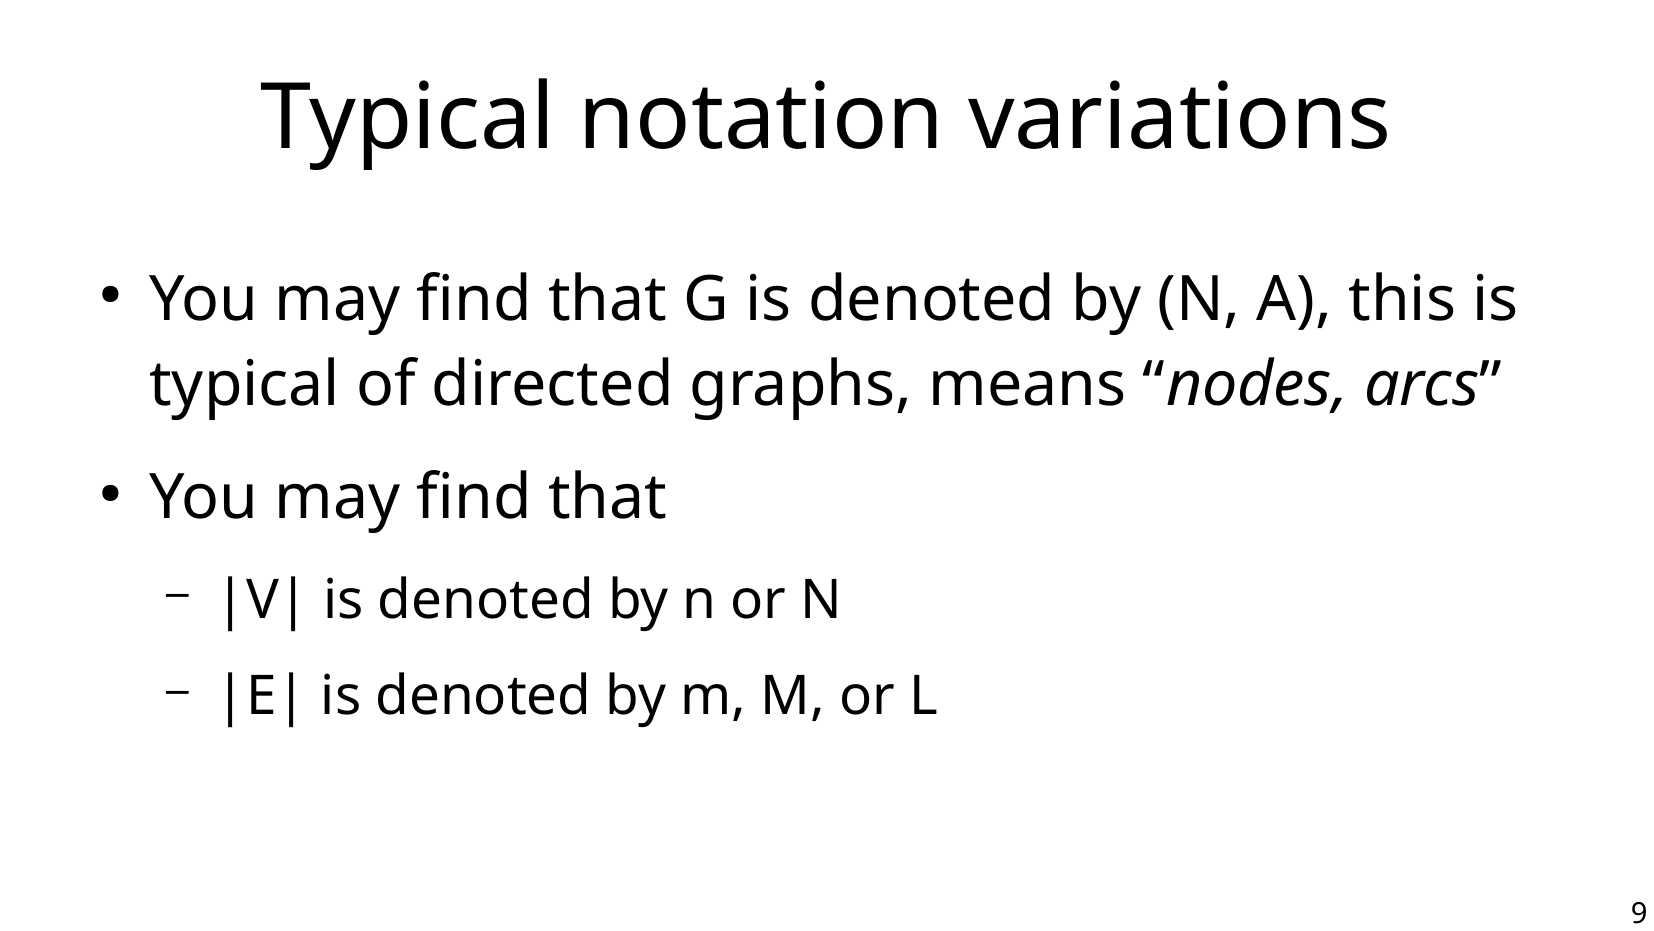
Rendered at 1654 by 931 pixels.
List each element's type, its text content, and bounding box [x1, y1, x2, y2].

list You may find that G is denoted by (N, A), this is typical of directed graphs, means “nodes, arcs” You may find that |V| is denoted by n or N |E| is denoted by m, M, or L [82, 253, 1571, 793]
title Typical notation variations [82, 1, 1571, 226]
